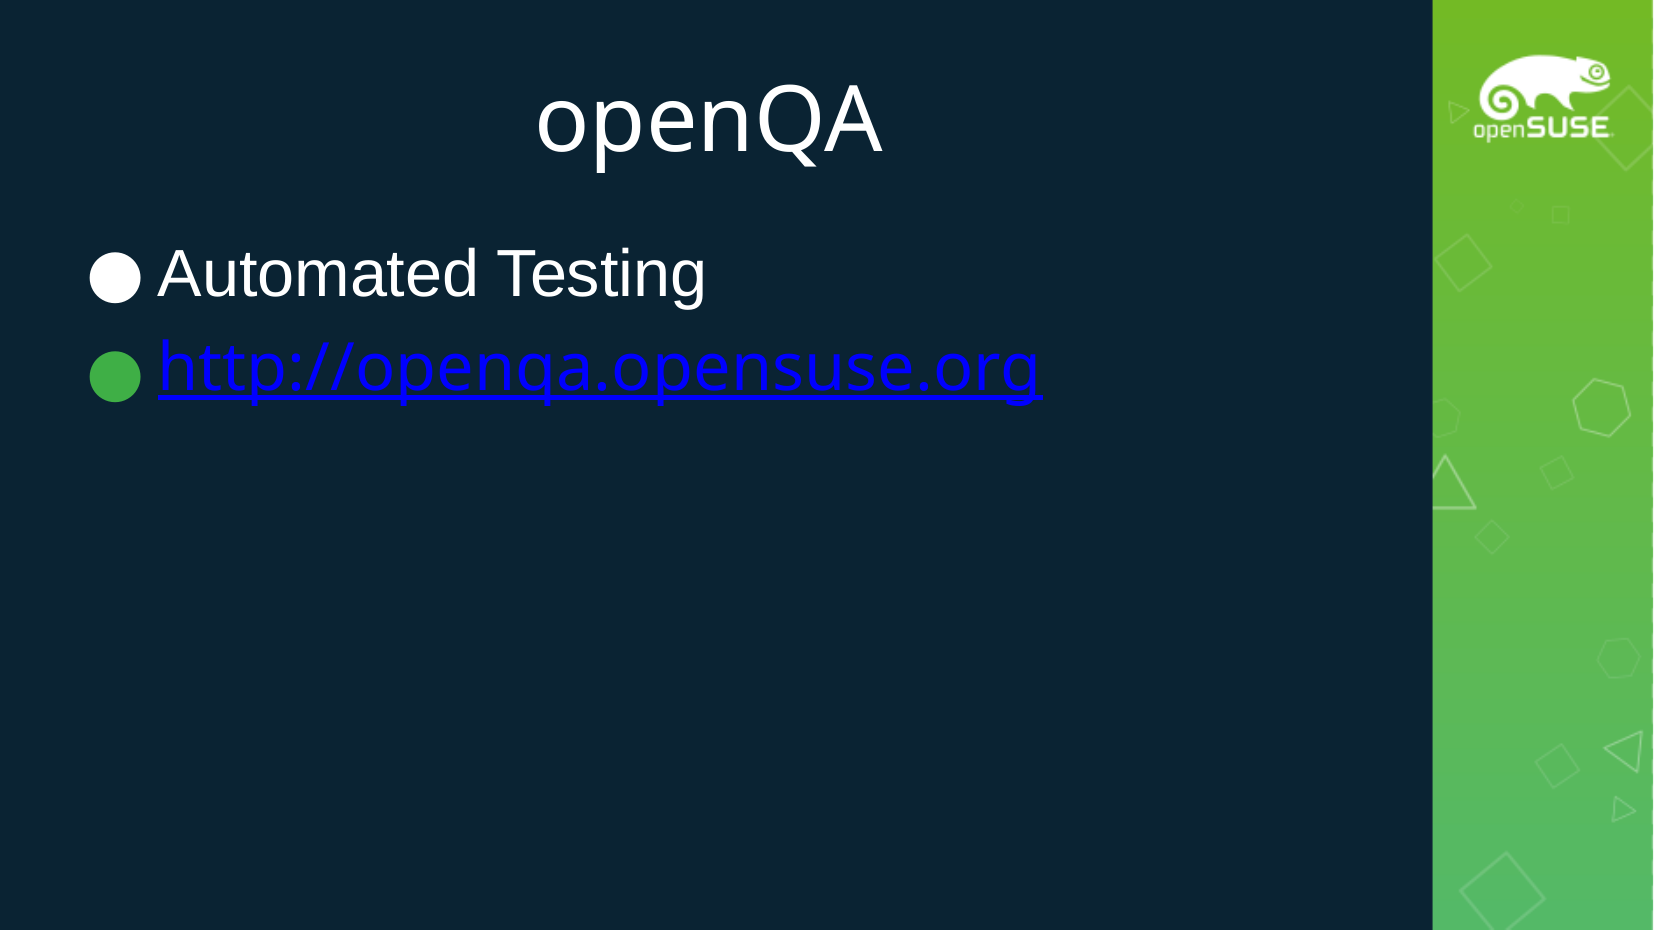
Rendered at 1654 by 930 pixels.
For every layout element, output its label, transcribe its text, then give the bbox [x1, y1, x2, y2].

title openQA [82, 37, 1335, 193]
list Automated Testing http://openqa.opensuse.org [82, 217, 1335, 887]
picture [0, 0, 1654, 930]
